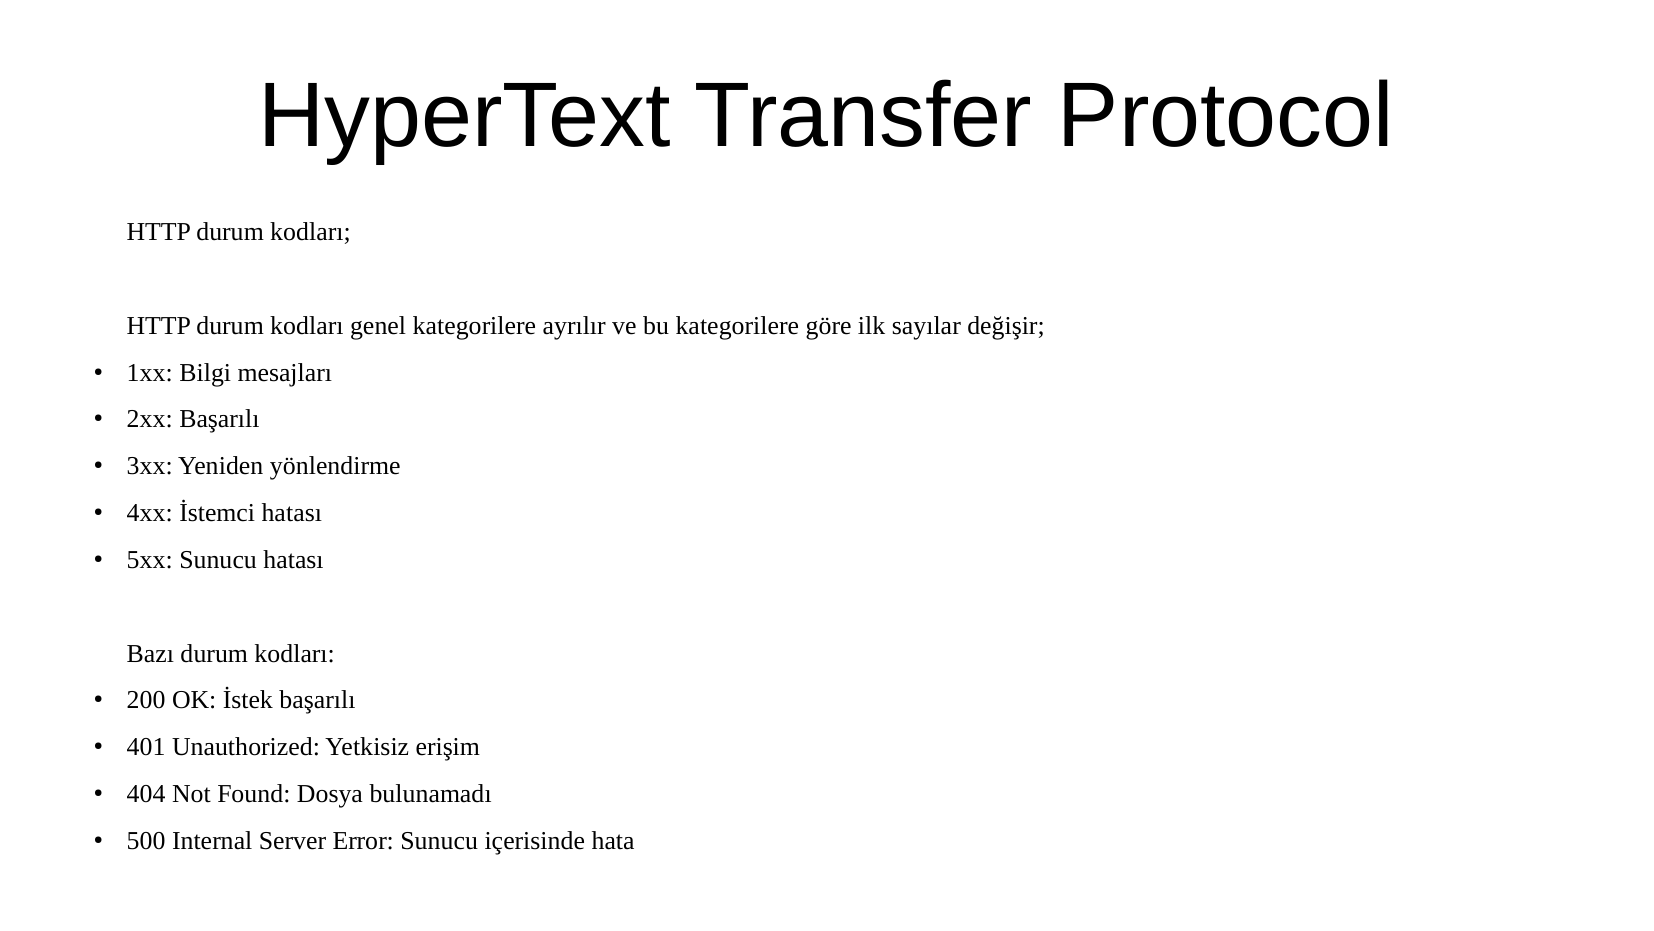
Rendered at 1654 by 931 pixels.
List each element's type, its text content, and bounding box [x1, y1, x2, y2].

list HTTP durum kodları; HTTP durum kodları genel kategorilere ayrılır ve bu kategorilere göre ilk sayılar değişir; 1xx: Bilgi mesajları 2xx: Başarılı 3xx: Yeniden yönlendirme 4xx: İstemci hatası 5xx: Sunucu hatası Bazı durum kodları: 200 OK: İstek başarılı 401 Unauthorized: Yetkisiz erişim 404 Not Found: Dosya bulunamadı 500 Internal Server Error: Sunucu içerisinde hata [82, 217, 1571, 857]
title HyperText Transfer Protocol [82, 37, 1571, 193]
